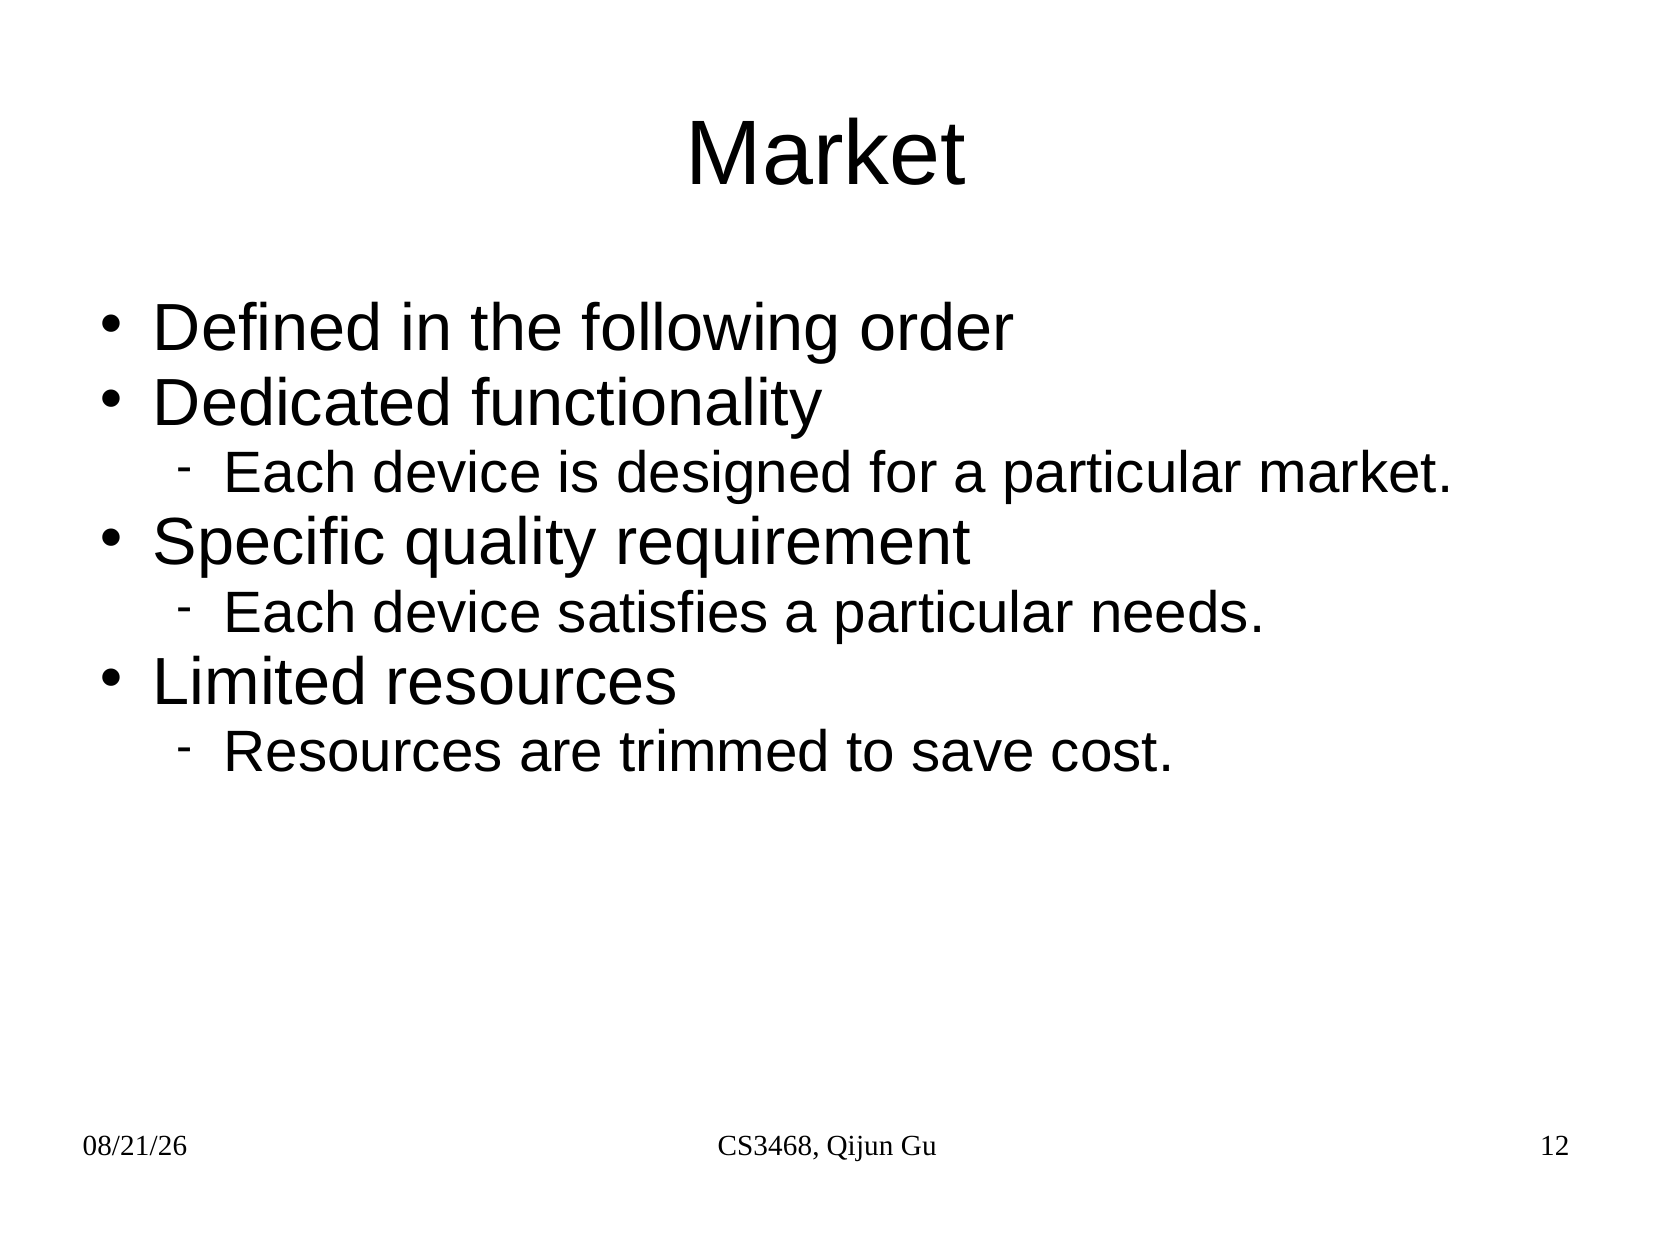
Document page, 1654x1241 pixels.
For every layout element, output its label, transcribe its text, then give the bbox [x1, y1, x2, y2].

title Market [82, 56, 1570, 249]
list Defined in the following order Dedicated functionality Each device is designed for a particular market. Specific quality requirement Each device satisfies a particular needs. Limited resources Resources are trimmed to save cost. [82, 290, 1570, 1094]
